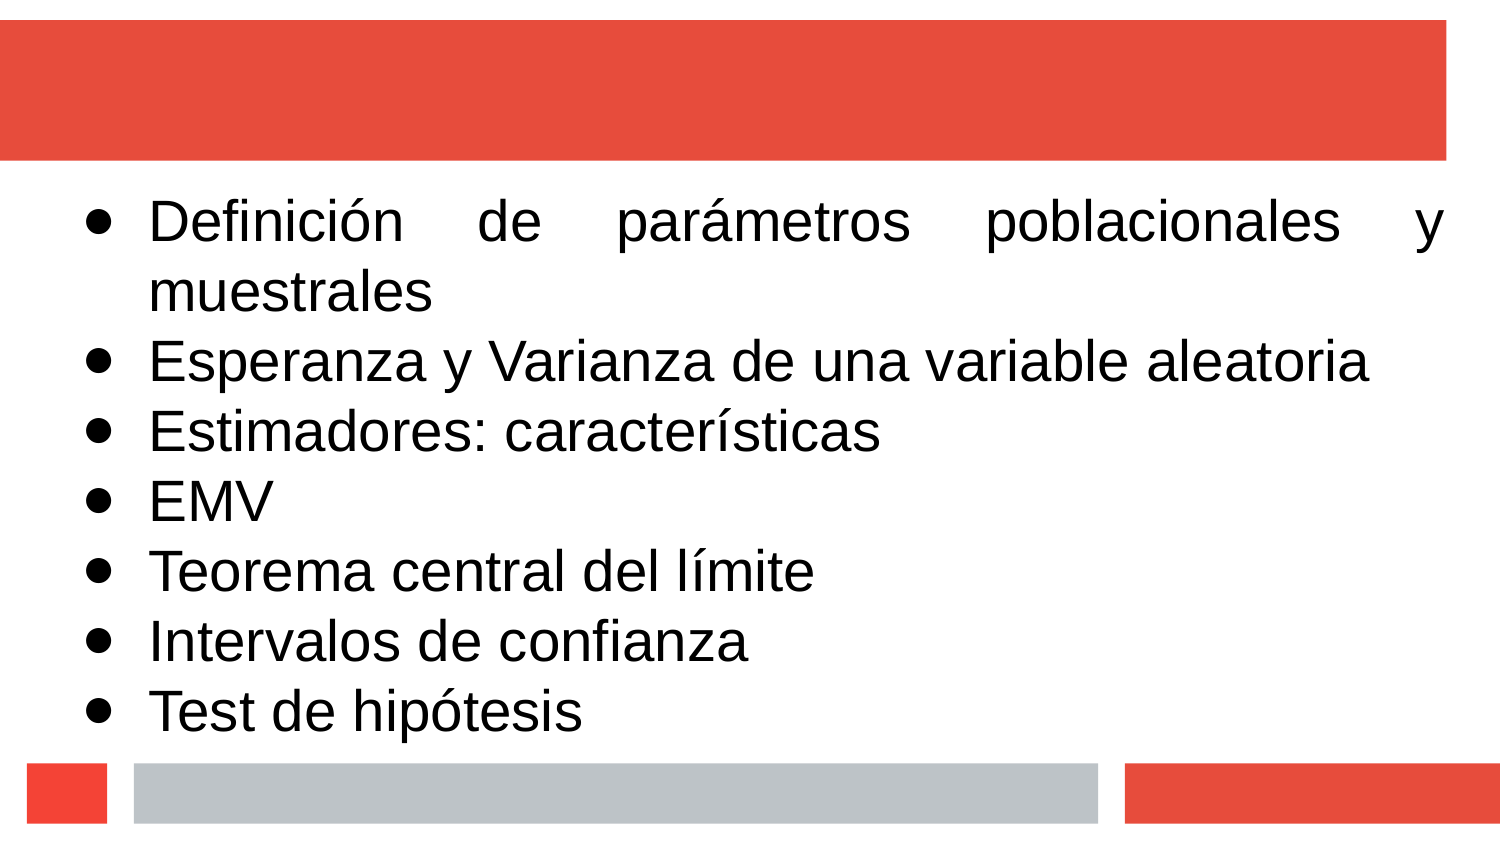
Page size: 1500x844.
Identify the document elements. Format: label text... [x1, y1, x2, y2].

subtitle Definición de parámetros poblacionales y muestrales Esperanza y Varianza de una variable aleatoria Estimadores: características EMV Teorema central del límite Intervalos de confianza Test de hipótesis [60, 100, 1459, 231]
